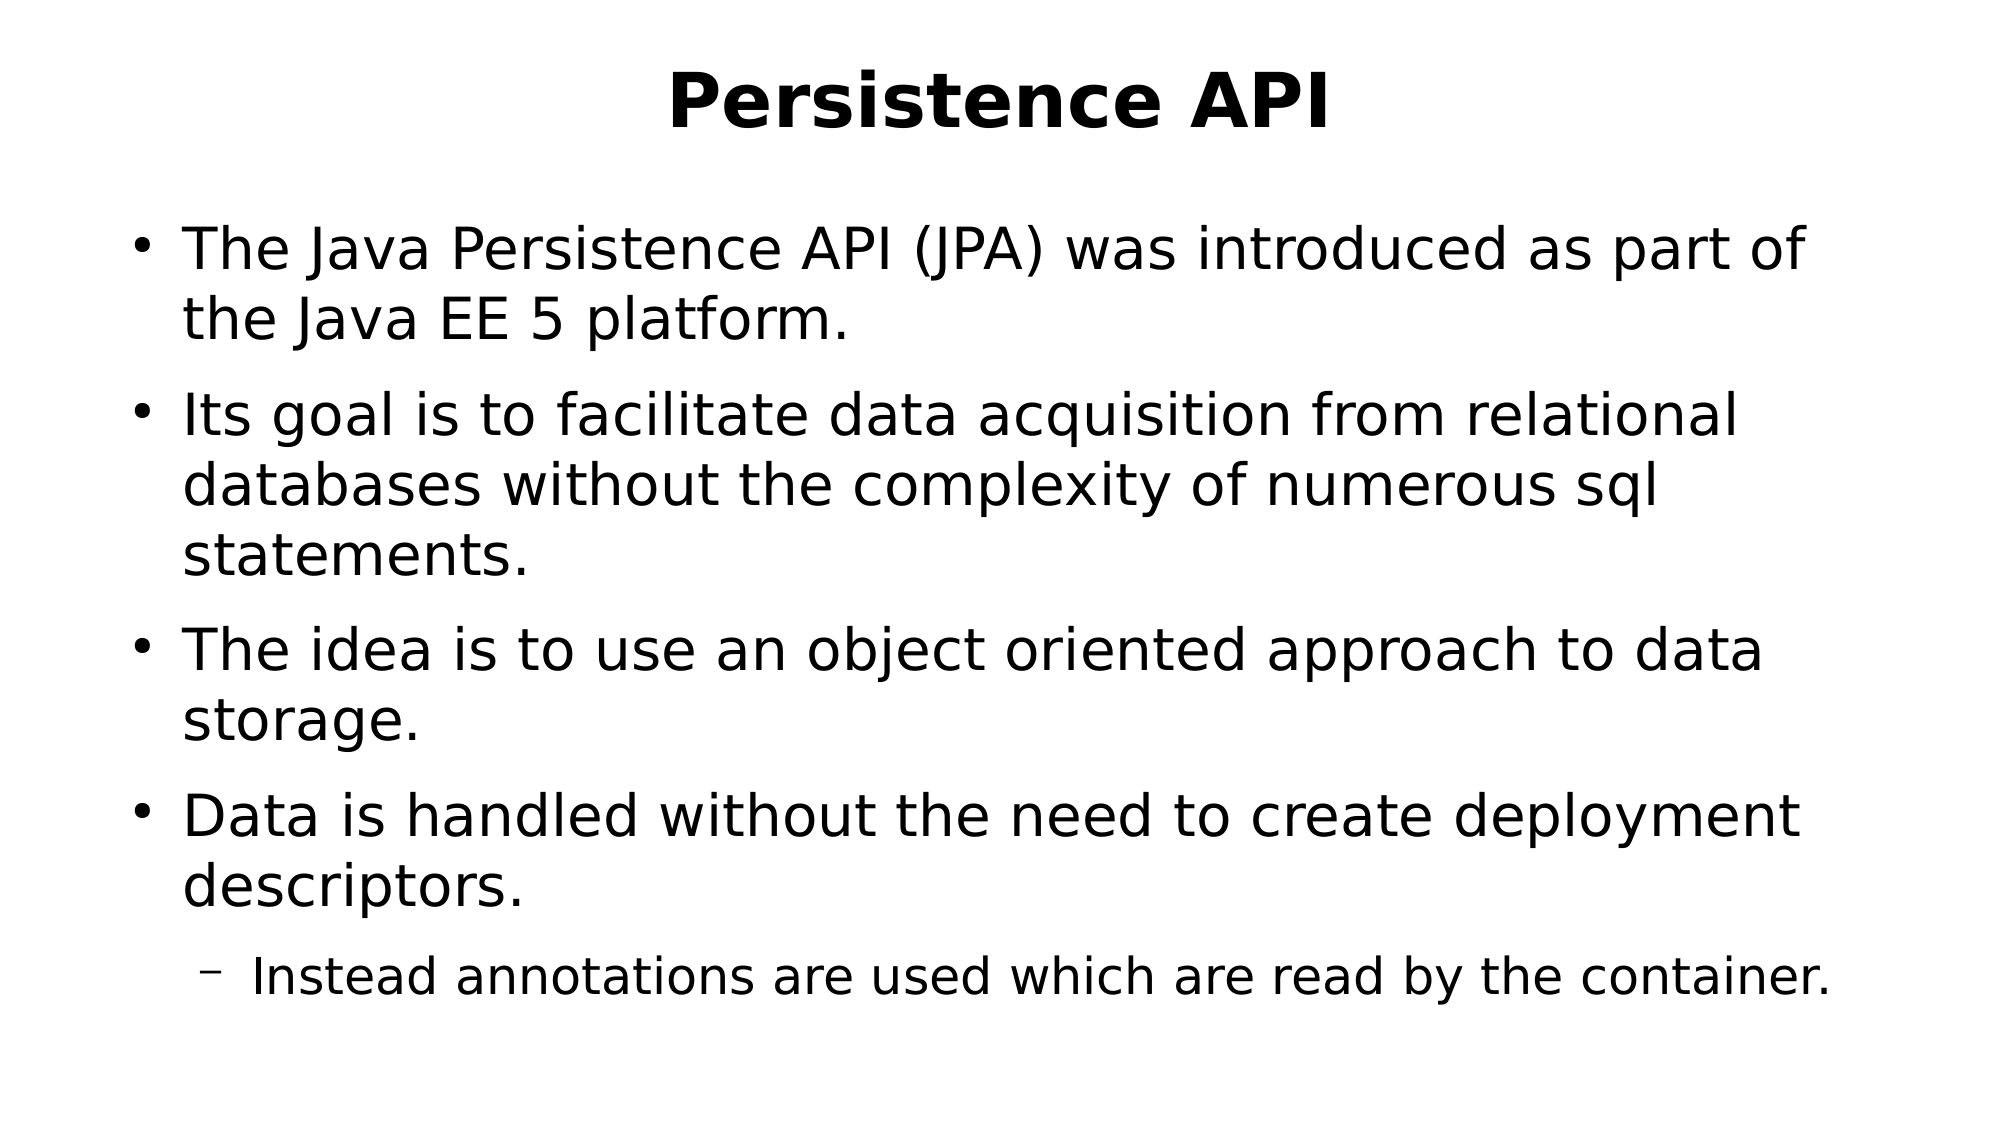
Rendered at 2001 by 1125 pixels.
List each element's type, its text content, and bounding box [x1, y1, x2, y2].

list The Java Persistence API (JPA) was introduced as part of the Java EE 5 platform. Its goal is to facilitate data acquisition from relational databases without the complexity of numerous sql statements. The idea is to use an object oriented approach to data storage. Data is handled without the need to create deployment descriptors. Instead annotations are used which are read by the container. [99, 204, 1860, 1075]
title Persistence API [99, 44, 1900, 177]
